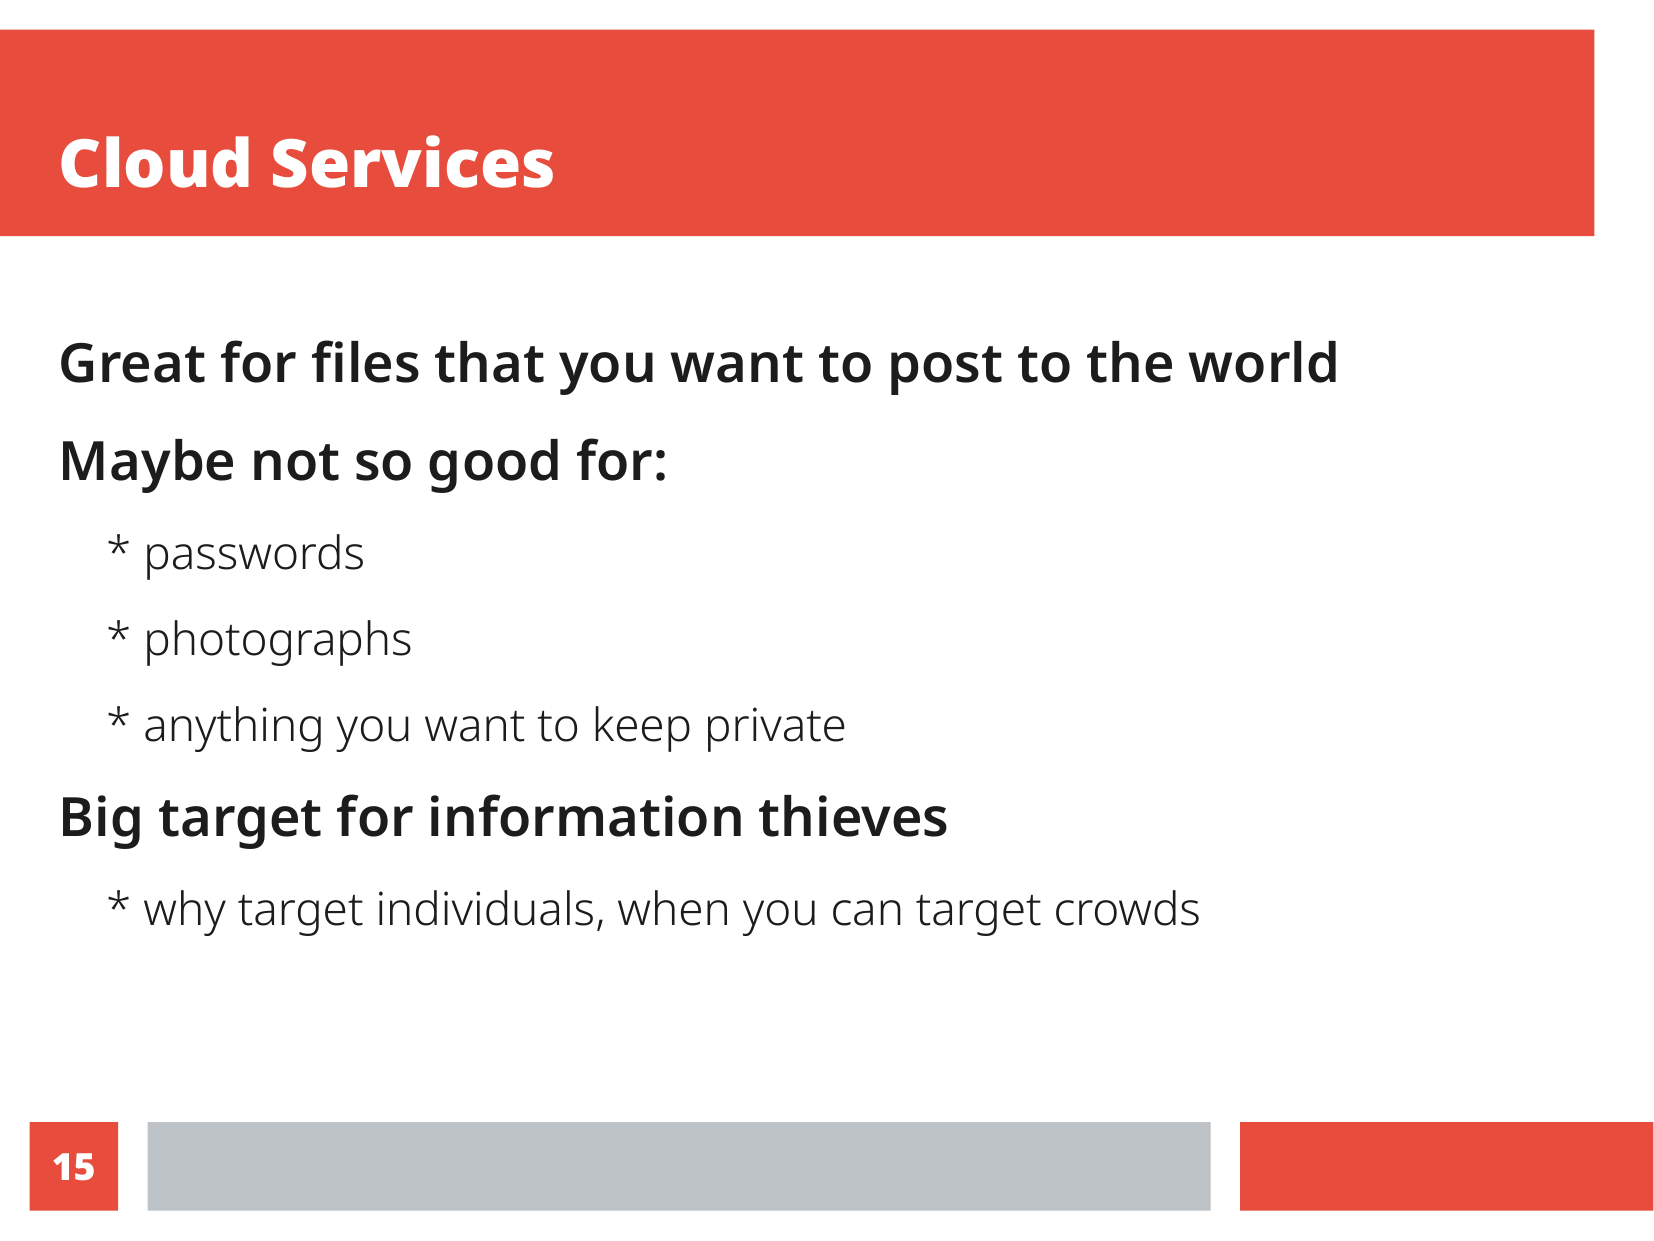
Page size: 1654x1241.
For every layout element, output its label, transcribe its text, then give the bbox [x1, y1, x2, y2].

title Cloud Services [59, 59, 1595, 207]
list Great for files that you want to post to the world Maybe not so good for: * passwords * photographs * anything you want to keep private Big target for information thieves * why target individuals, when you can target crowds [59, 324, 1565, 1093]
